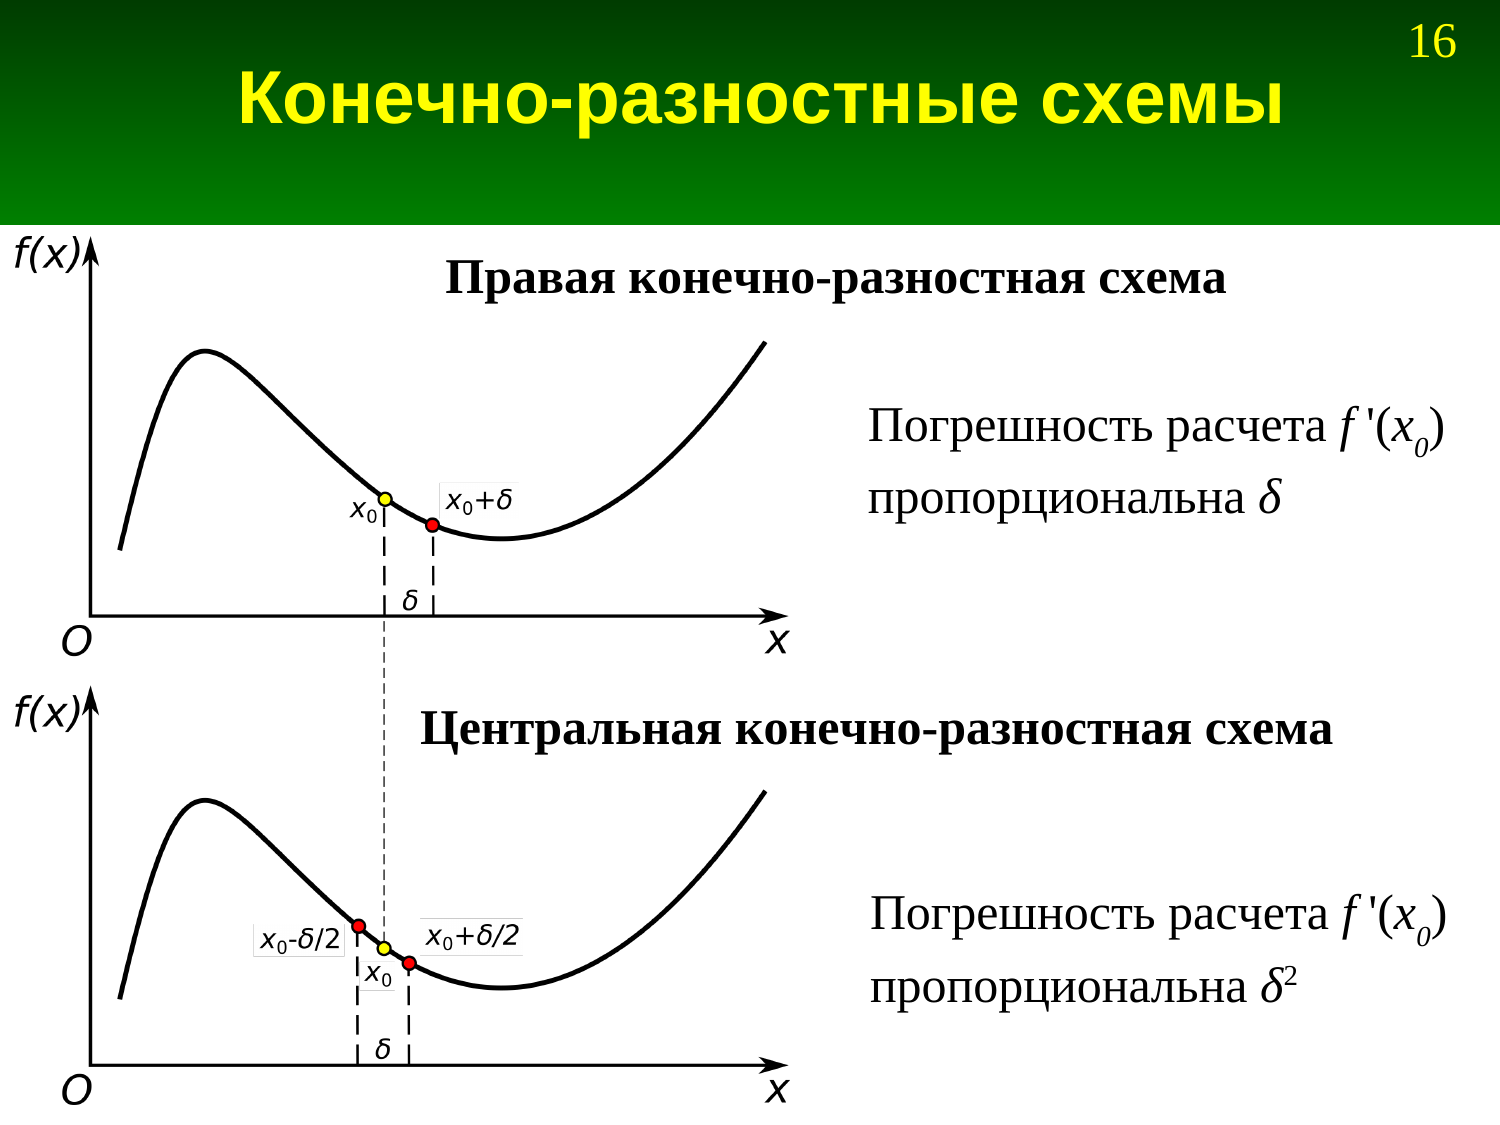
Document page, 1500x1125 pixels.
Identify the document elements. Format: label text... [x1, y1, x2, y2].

text_box Погрешность расчета f '(x0) пропорциональна δ2 [855, 872, 1482, 1020]
text_box Погрешность расчета f '(x0) пропорциональна δ [853, 383, 1480, 531]
picture [15, 236, 790, 1105]
text_box Правая конечно-разностная схема [430, 236, 1243, 312]
title Конечно-разностные схемы [123, 0, 1399, 192]
text_box Центральная конечно-разностная схема [405, 686, 1349, 762]
